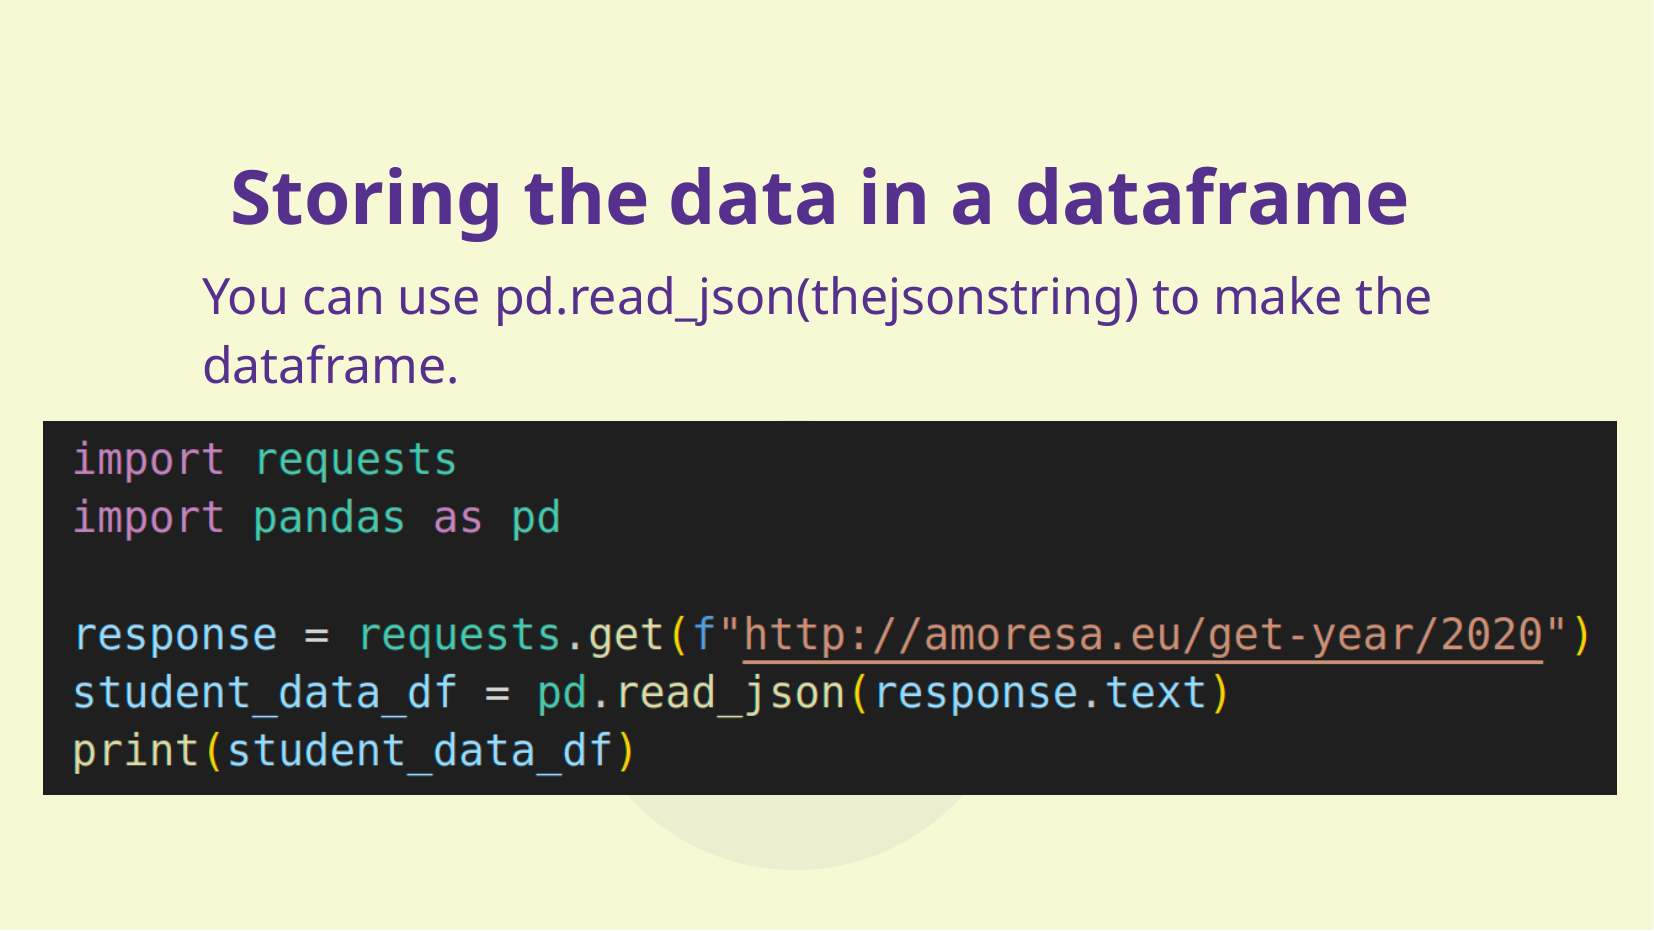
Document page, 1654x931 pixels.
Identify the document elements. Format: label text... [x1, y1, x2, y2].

title Storing the data in a dataframe [76, 118, 1565, 274]
picture [43, 421, 1617, 795]
text_box You can use pd.read_json(thejsonstring) to make the dataframe. [187, 274, 1463, 421]
text_box You can use pd.read_json(thejsonstring) to make the dataframe. [187, 795, 1463, 806]
